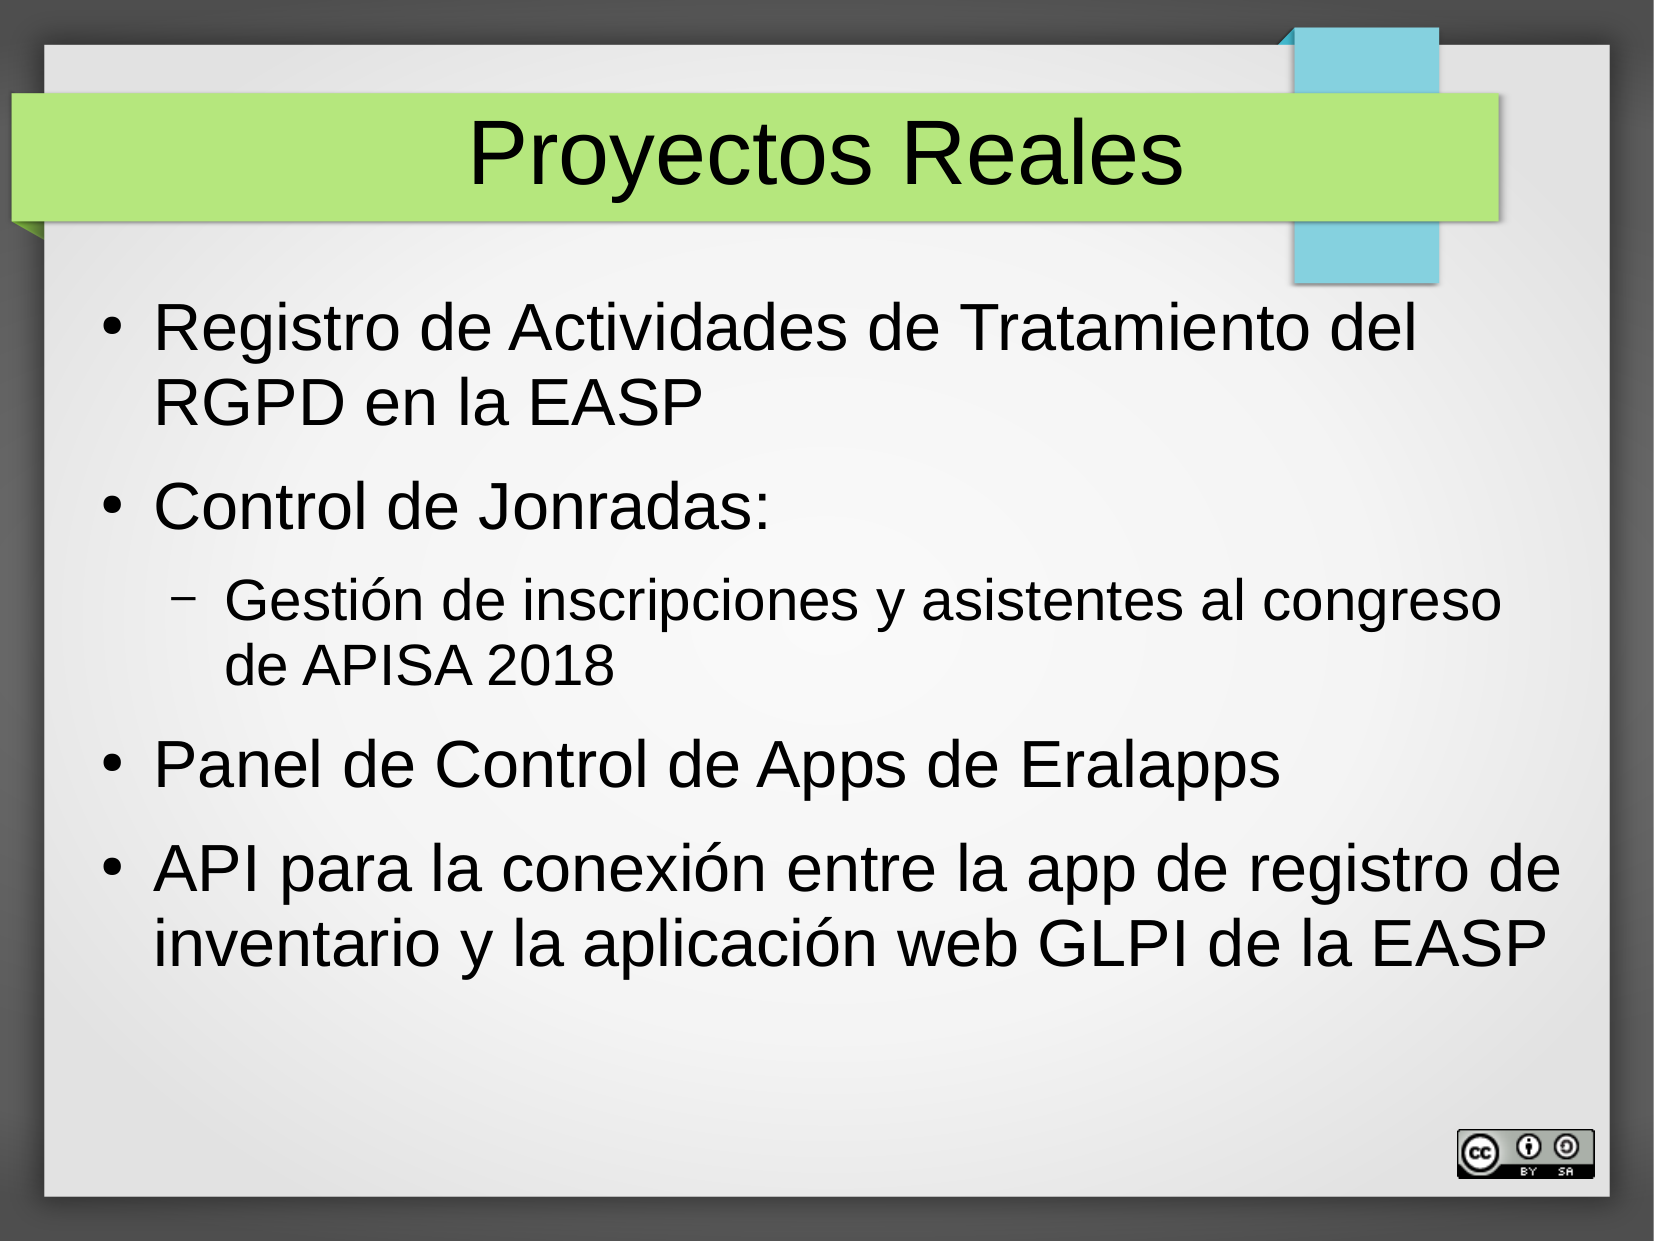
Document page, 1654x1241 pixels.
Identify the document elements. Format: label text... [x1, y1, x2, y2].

title Proyectos Reales [82, 49, 1571, 257]
picture [0, 0, 1654, 1241]
list Registro de Actividades de Tratamiento del RGPD en la EASP Control de Jonradas: Gestión de inscripciones y asistentes al congreso de APISA 2018 Panel de Control de Apps de Eralapps API para la conexión entre la app de registro de inventario y la aplicación web GLPI de la EASP [82, 290, 1571, 1099]
